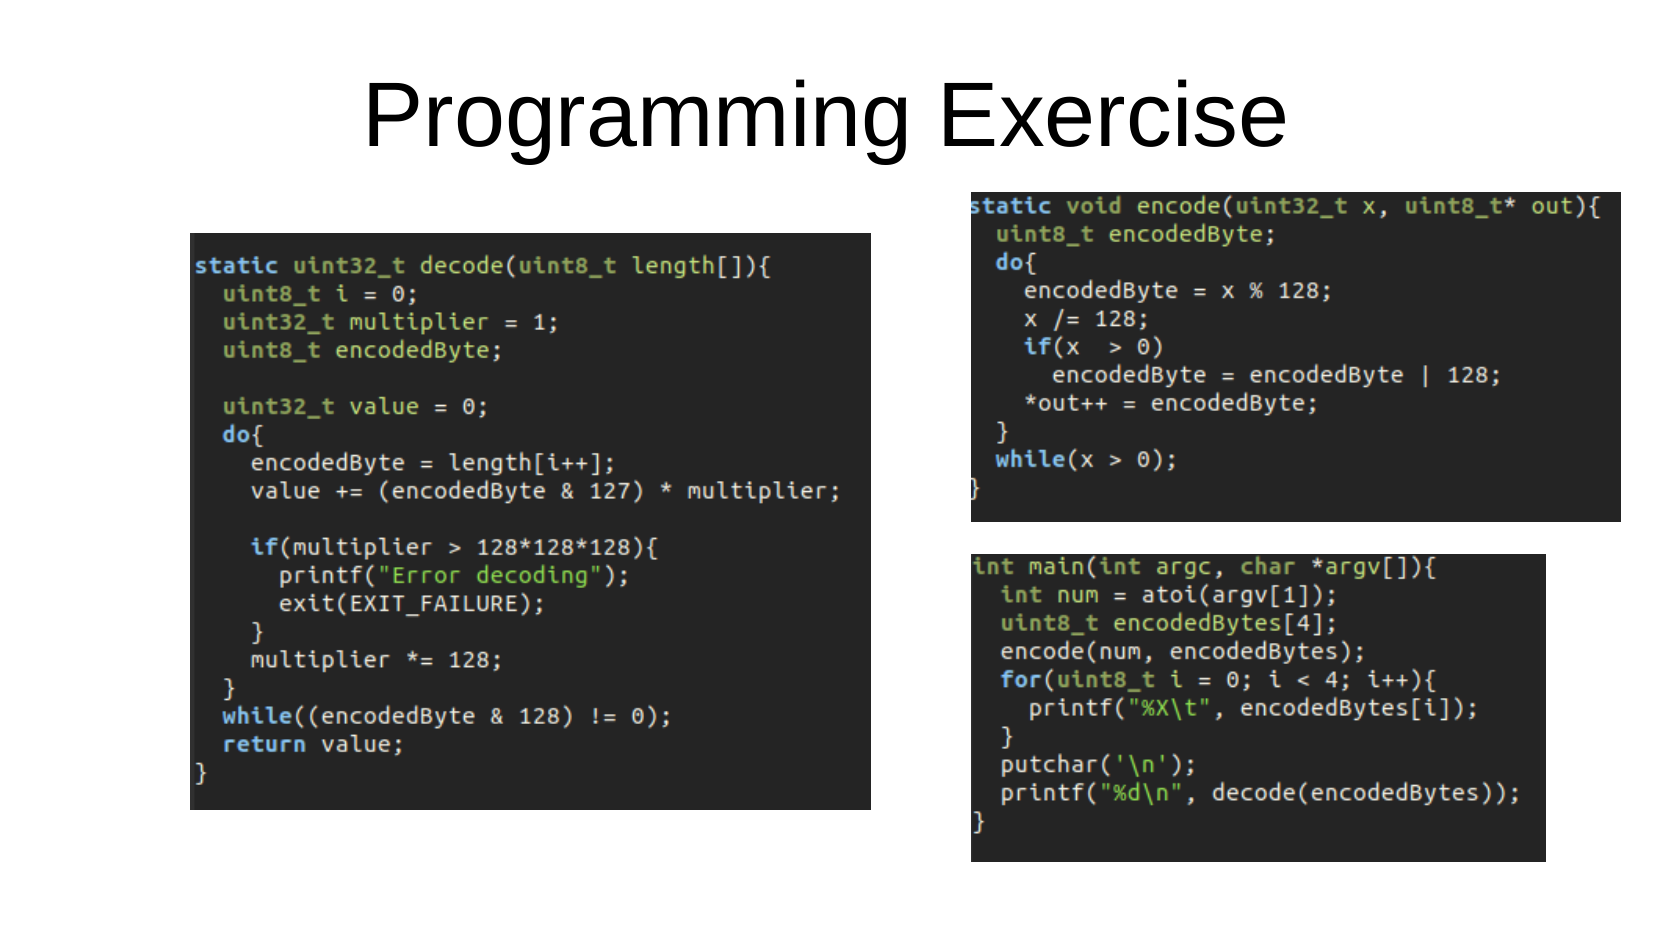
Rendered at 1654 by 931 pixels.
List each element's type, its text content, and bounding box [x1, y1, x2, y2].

picture [190, 233, 871, 811]
title Programming Exercise [82, 37, 1571, 193]
picture [971, 554, 1546, 862]
picture [971, 192, 1621, 522]
